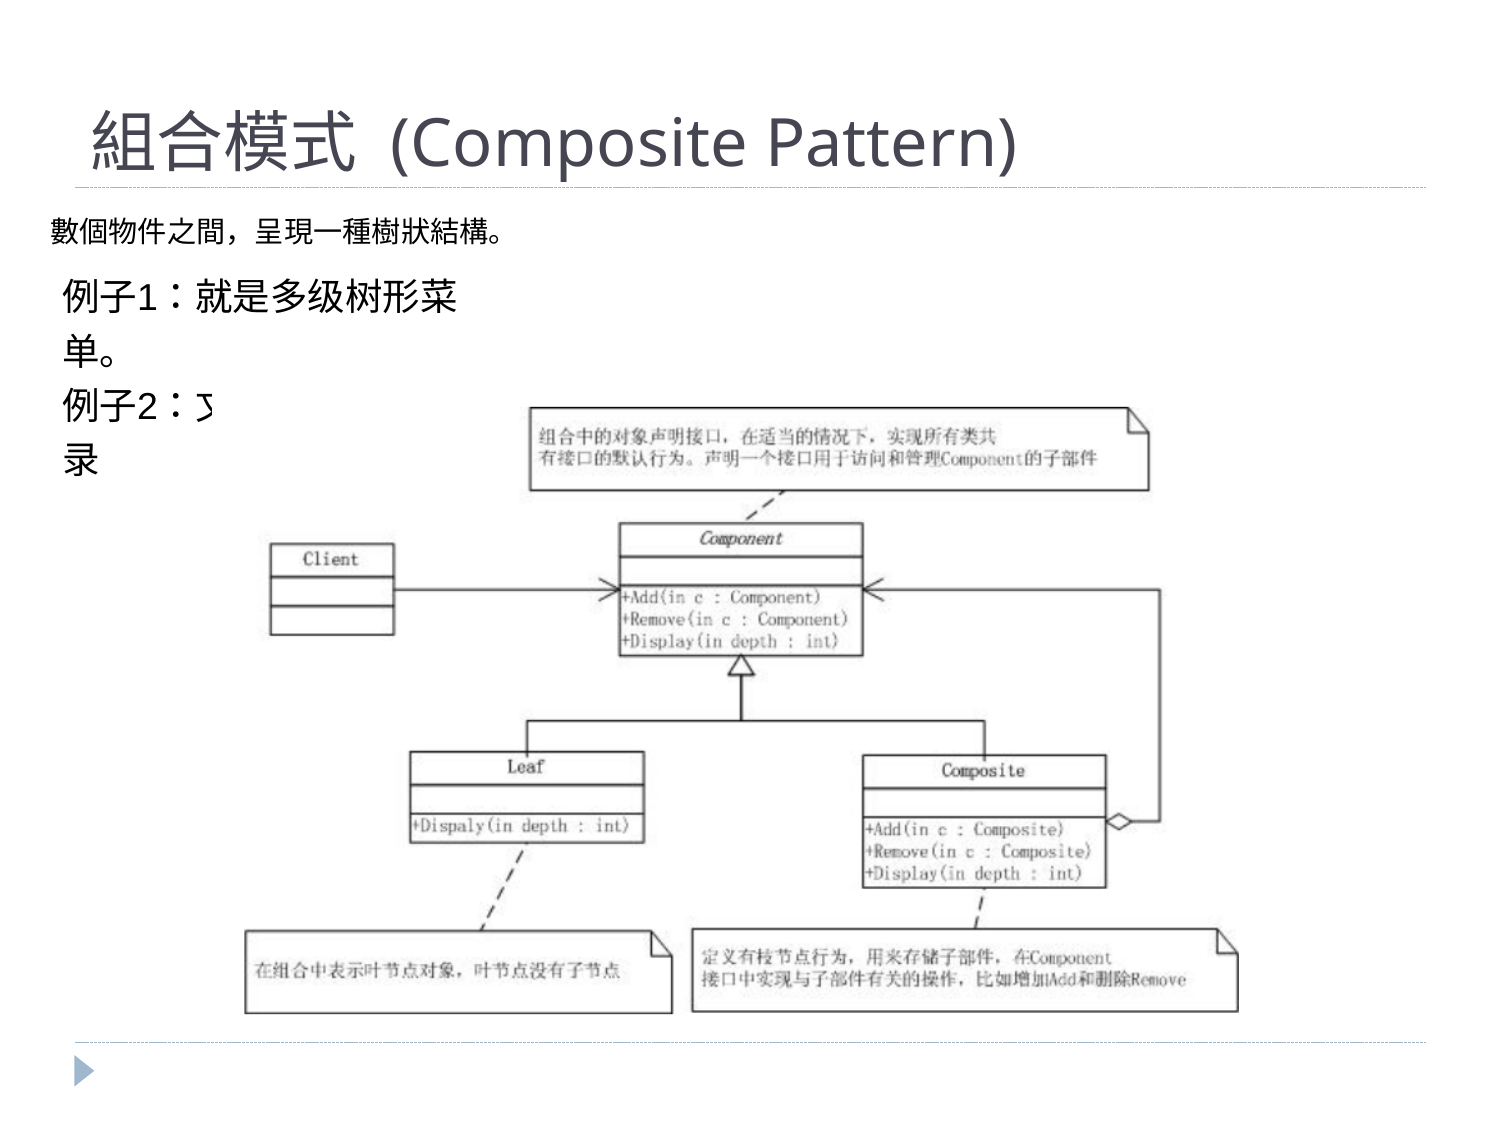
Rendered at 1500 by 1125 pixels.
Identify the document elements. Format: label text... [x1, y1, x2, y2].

text_box 例子1：就是多级树形菜单。 例子2：文件和文件夹目录 [47, 259, 503, 359]
picture [212, 377, 1264, 1033]
text_box 數個物件之間，呈現一種樹狀結構。 [35, 200, 1300, 942]
title 組合模式 (Composite Pattern) [75, 25, 1426, 188]
